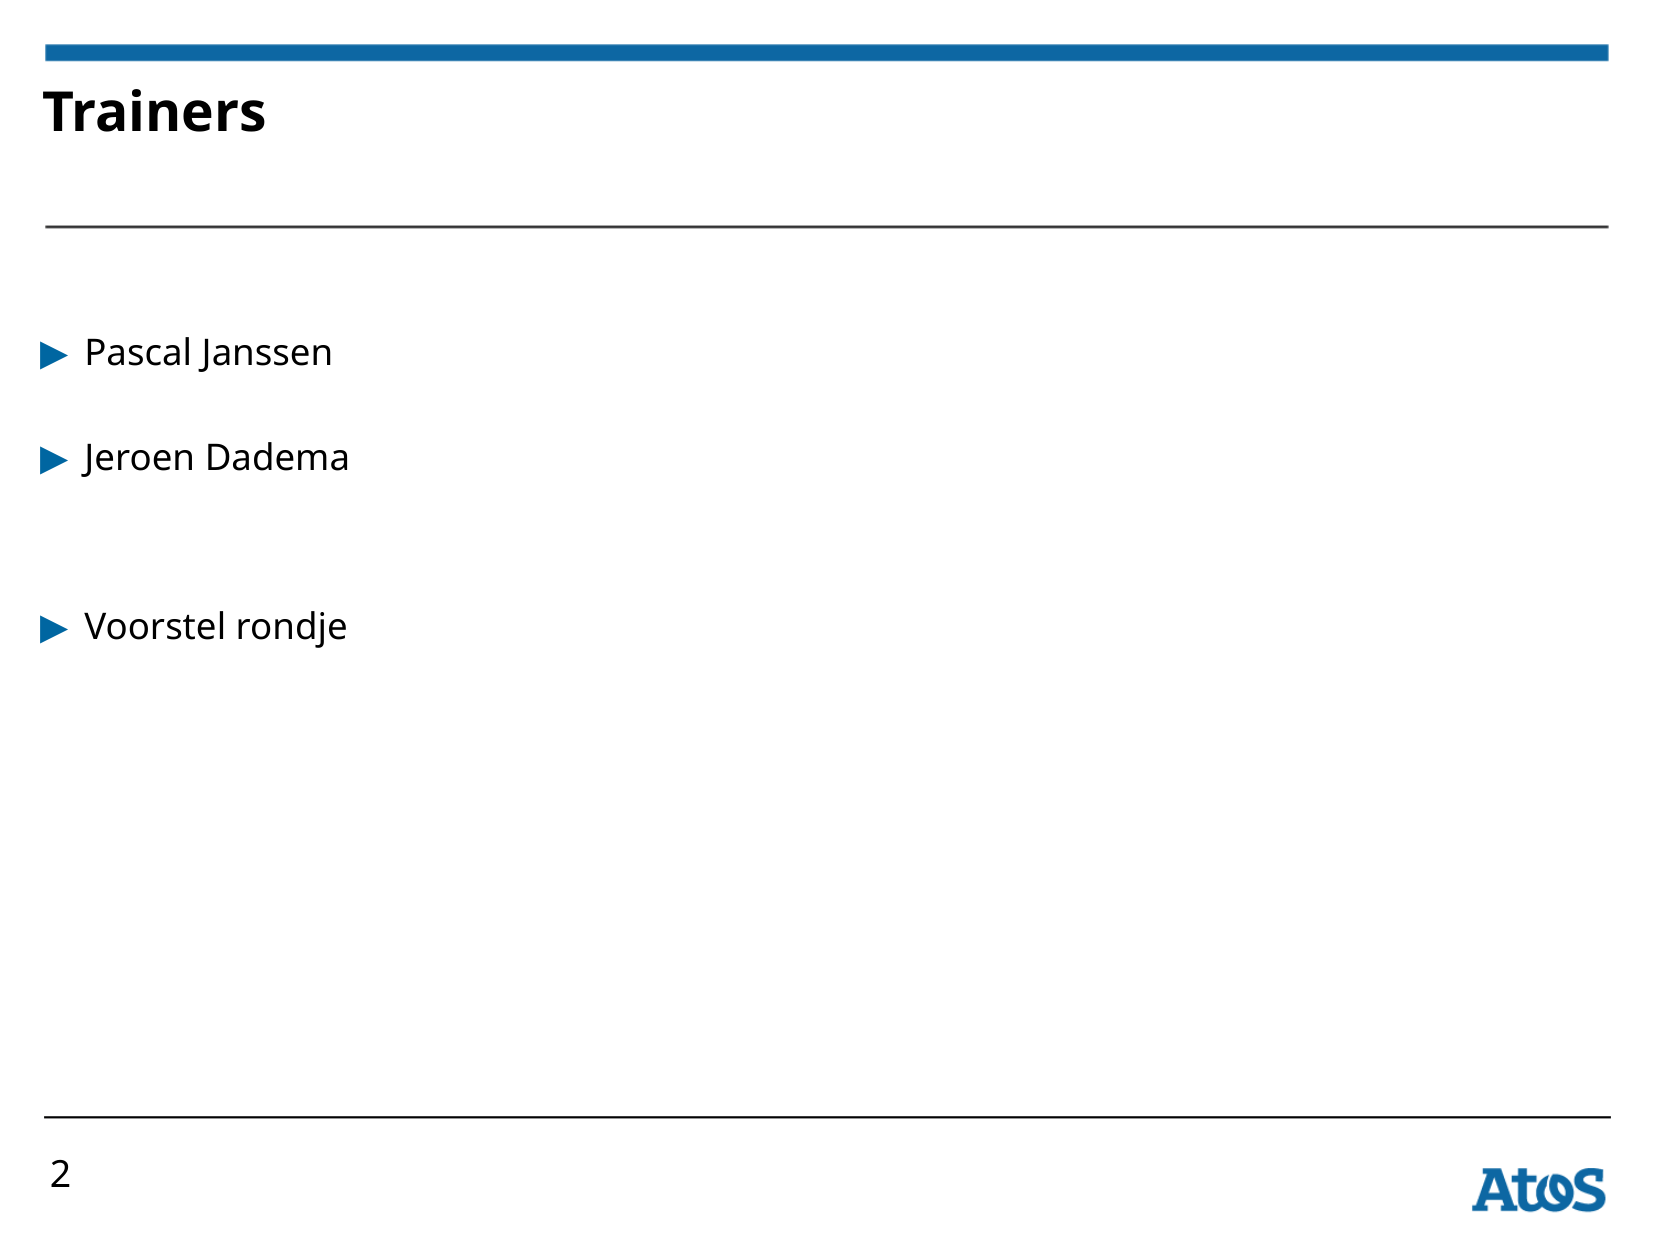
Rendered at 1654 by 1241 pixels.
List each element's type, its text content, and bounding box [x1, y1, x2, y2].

picture [0, 0, 1654, 1241]
list Pascal Janssen Jeroen Dadema Voorstel rondje [25, 262, 1608, 1101]
text_box <number> [35, 1142, 151, 1209]
title Trainers [27, 68, 1610, 216]
